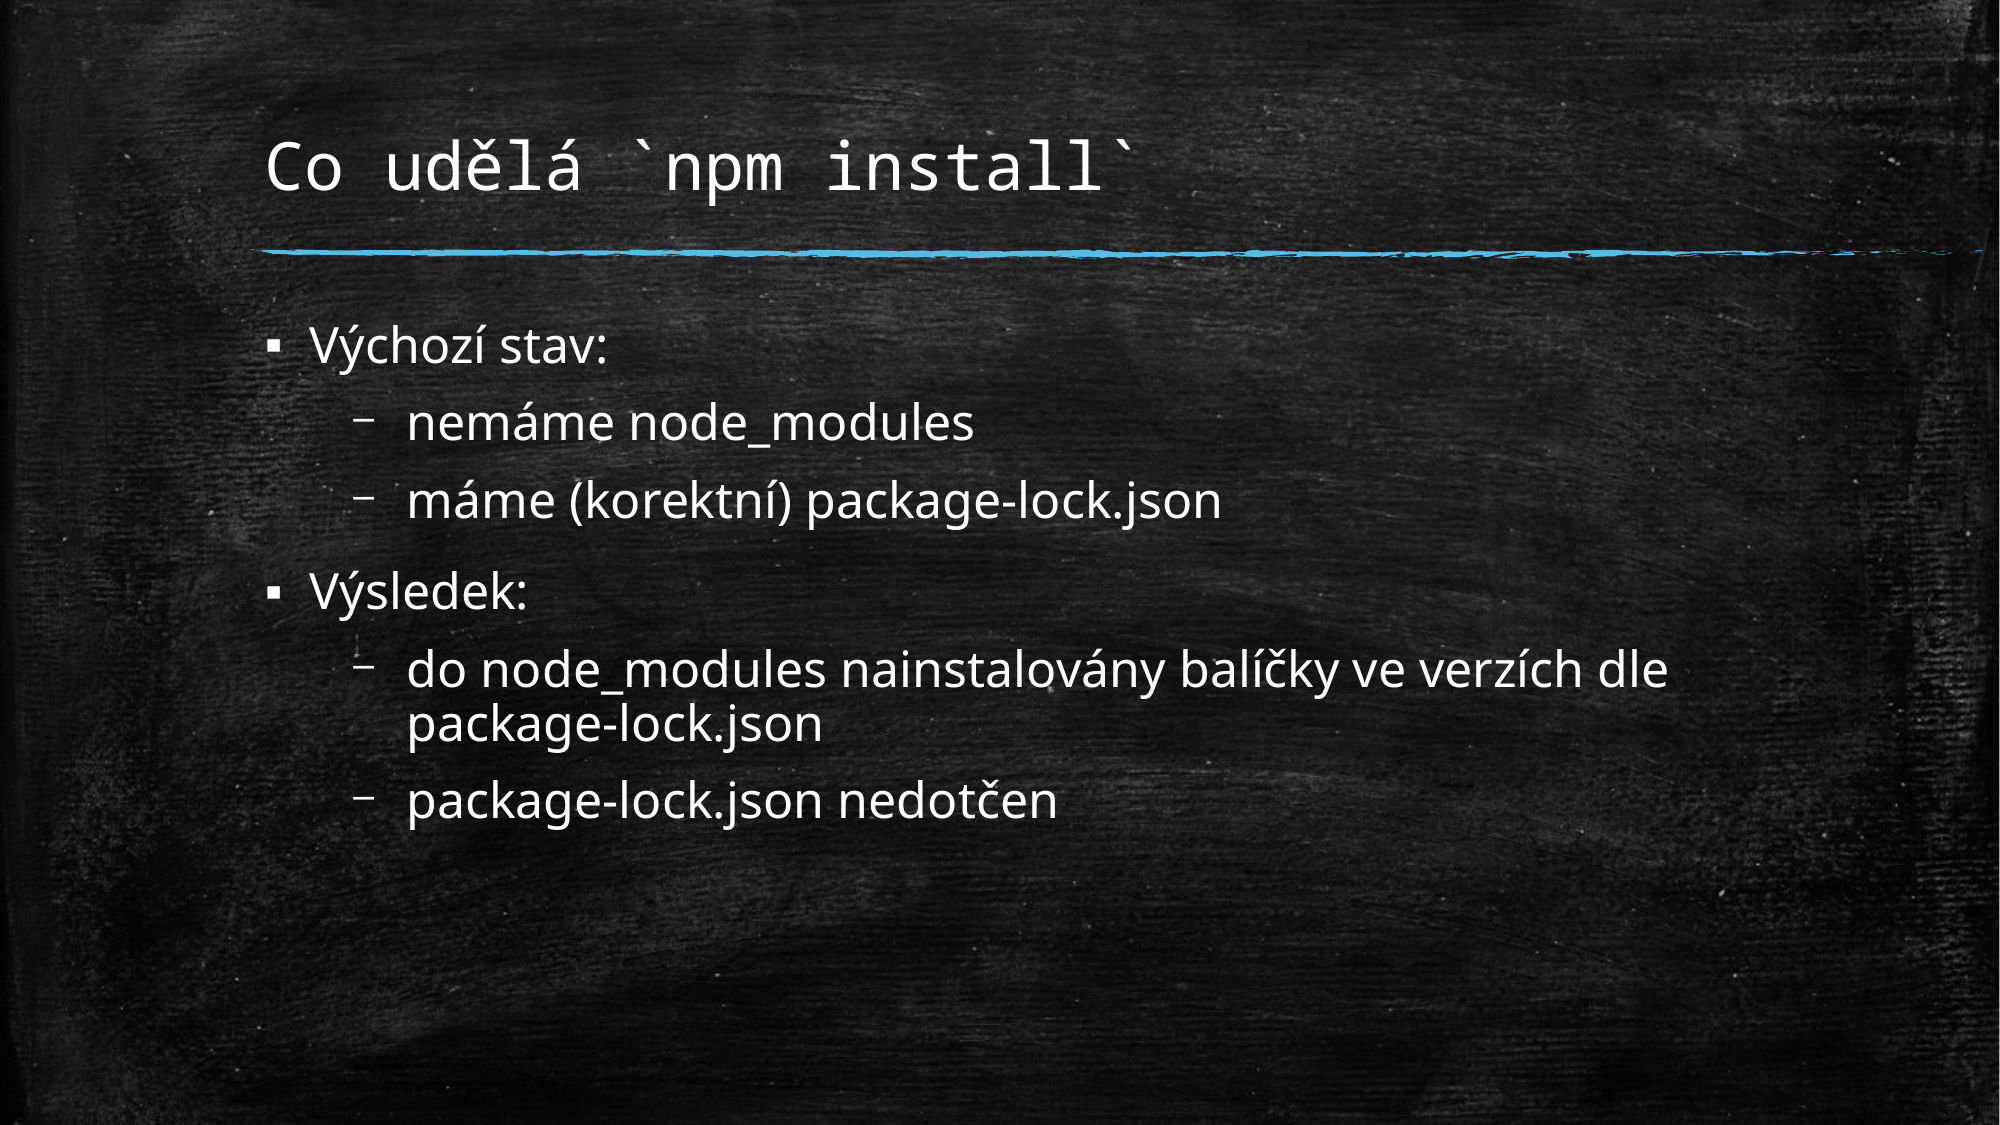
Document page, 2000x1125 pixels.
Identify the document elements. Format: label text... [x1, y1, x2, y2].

picture [0, 0, 2000, 1125]
list Výchozí stav: nemáme node_modules máme (korektní) package-lock.json Výsledek: do node_modules nainstalovány balíčky ve verzích dle package-lock.json package-lock.json nedotčen [249, 312, 1750, 1013]
title Co udělá `npm install` [249, 45, 1750, 213]
